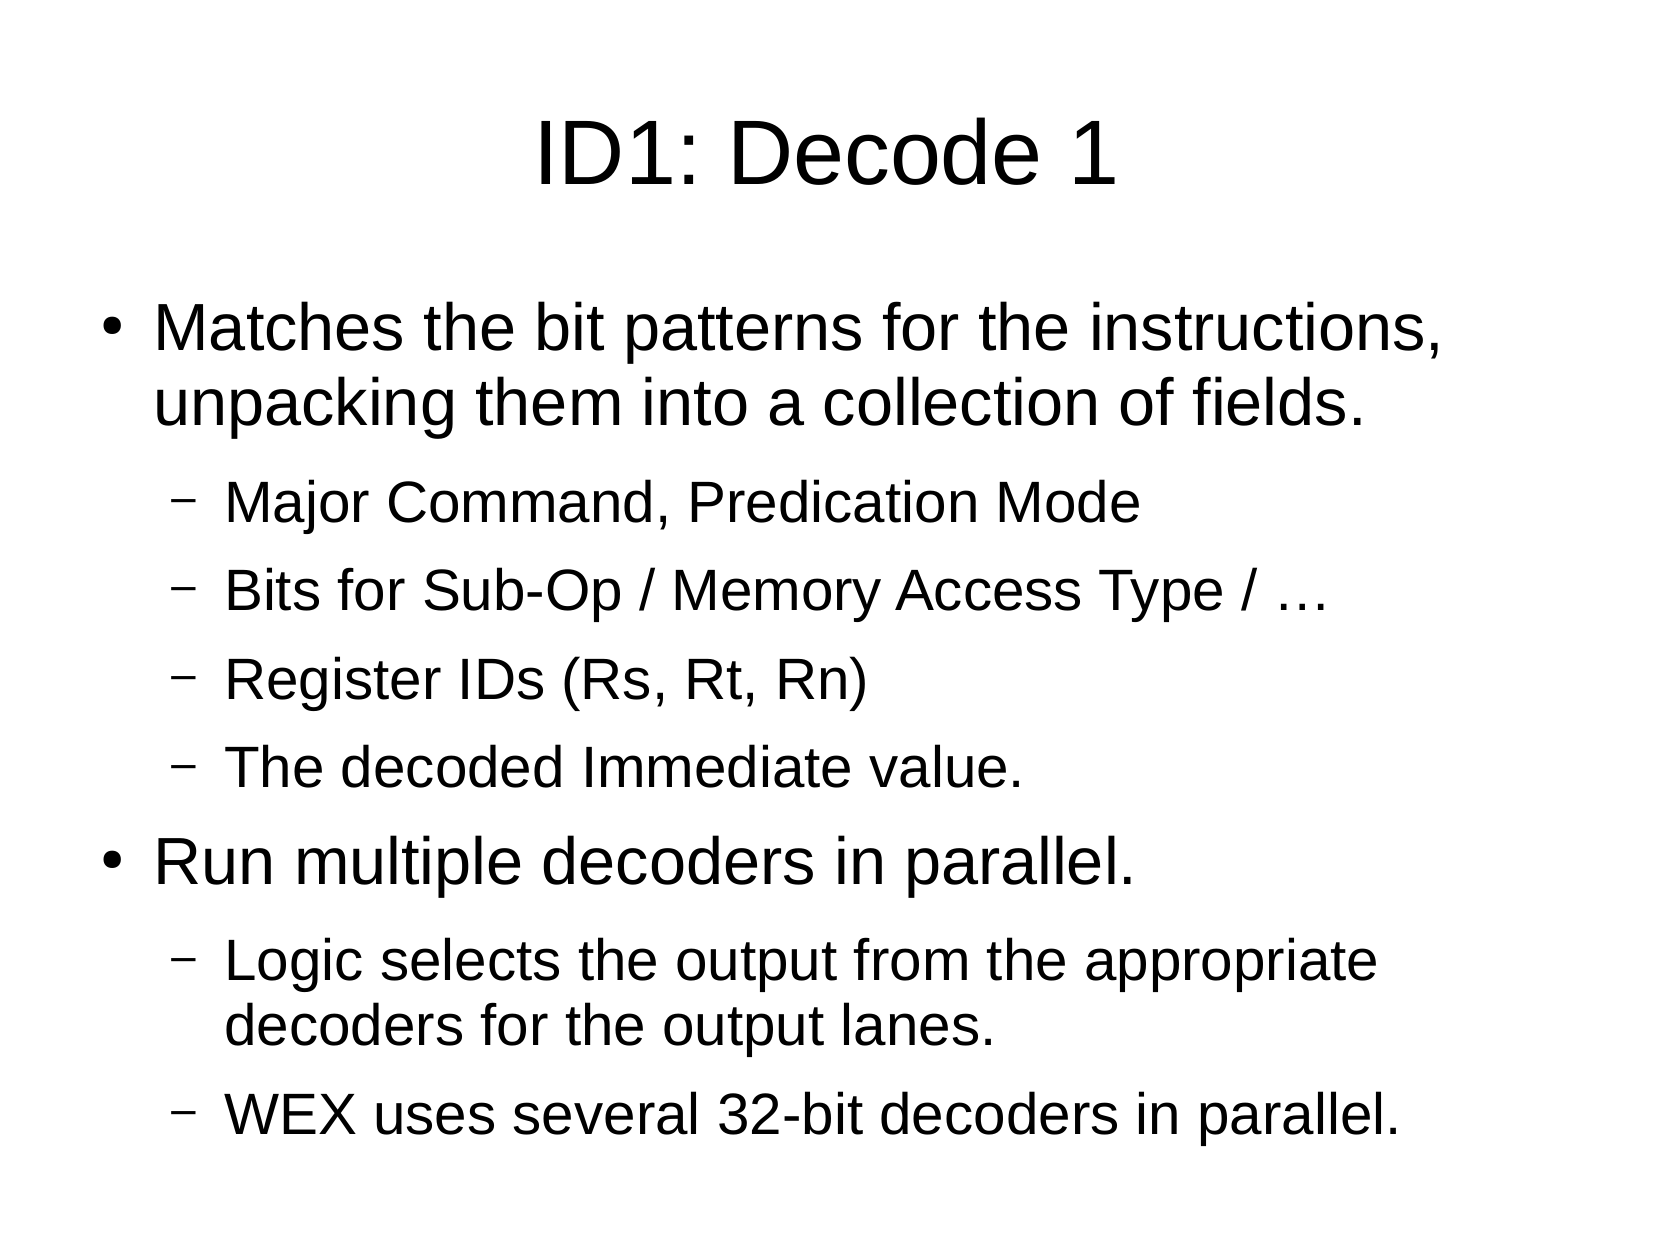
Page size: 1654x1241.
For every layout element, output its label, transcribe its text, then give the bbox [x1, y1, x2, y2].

title ID1: Decode 1 [82, 49, 1571, 257]
list Matches the bit patterns for the instructions, unpacking them into a collection of fields. Major Command, Predication Mode Bits for Sub-Op / Memory Access Type / … Register IDs (Rs, Rt, Rn) The decoded Immediate value. Run multiple decoders in parallel. Logic selects the output from the appropriate decoders for the output lanes. WEX uses several 32-bit decoders in parallel. [82, 290, 1571, 1144]
